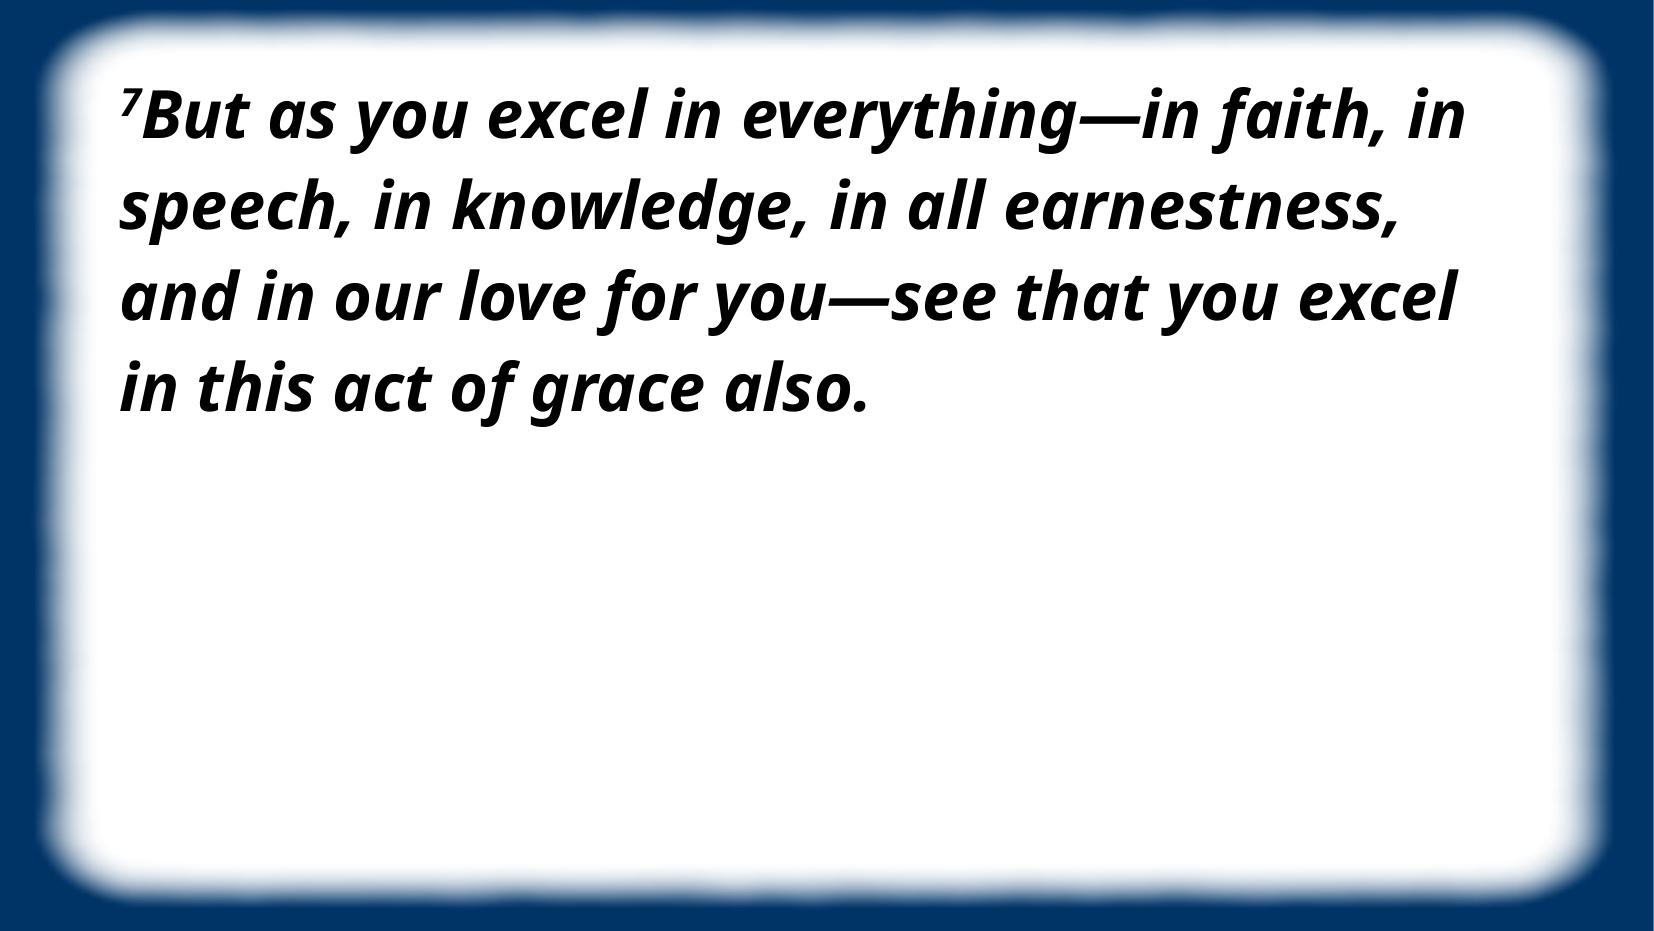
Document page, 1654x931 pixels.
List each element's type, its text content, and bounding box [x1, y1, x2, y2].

text_box 7But as you excel in everything—in faith, in speech, in knowledge, in all earnestness, and in our love for you—see that you excel in this act of grace also. [105, 60, 1546, 430]
picture [0, 0, 1654, 931]
